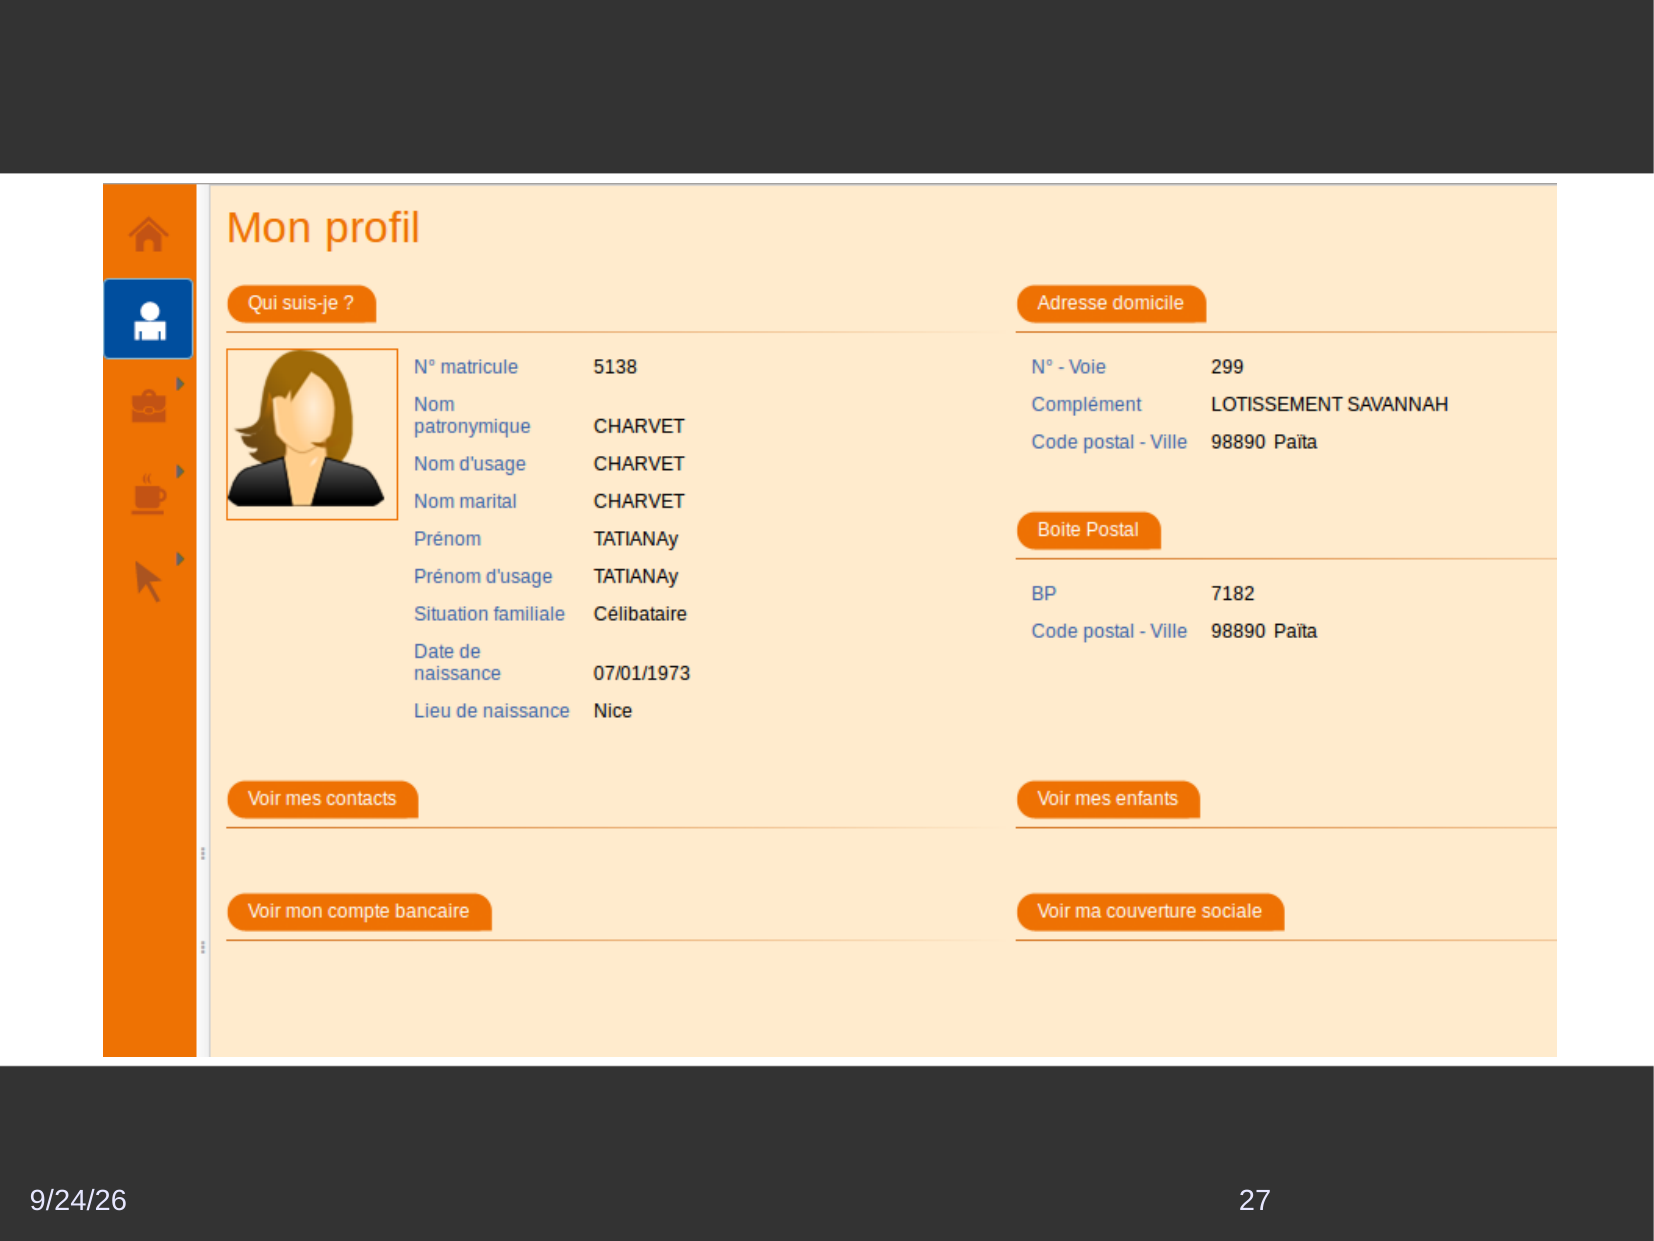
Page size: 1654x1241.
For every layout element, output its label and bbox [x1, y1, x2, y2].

text_box [29, 1181, 566, 1241]
picture [103, 183, 1557, 1057]
text_box [1238, 1181, 1625, 1241]
